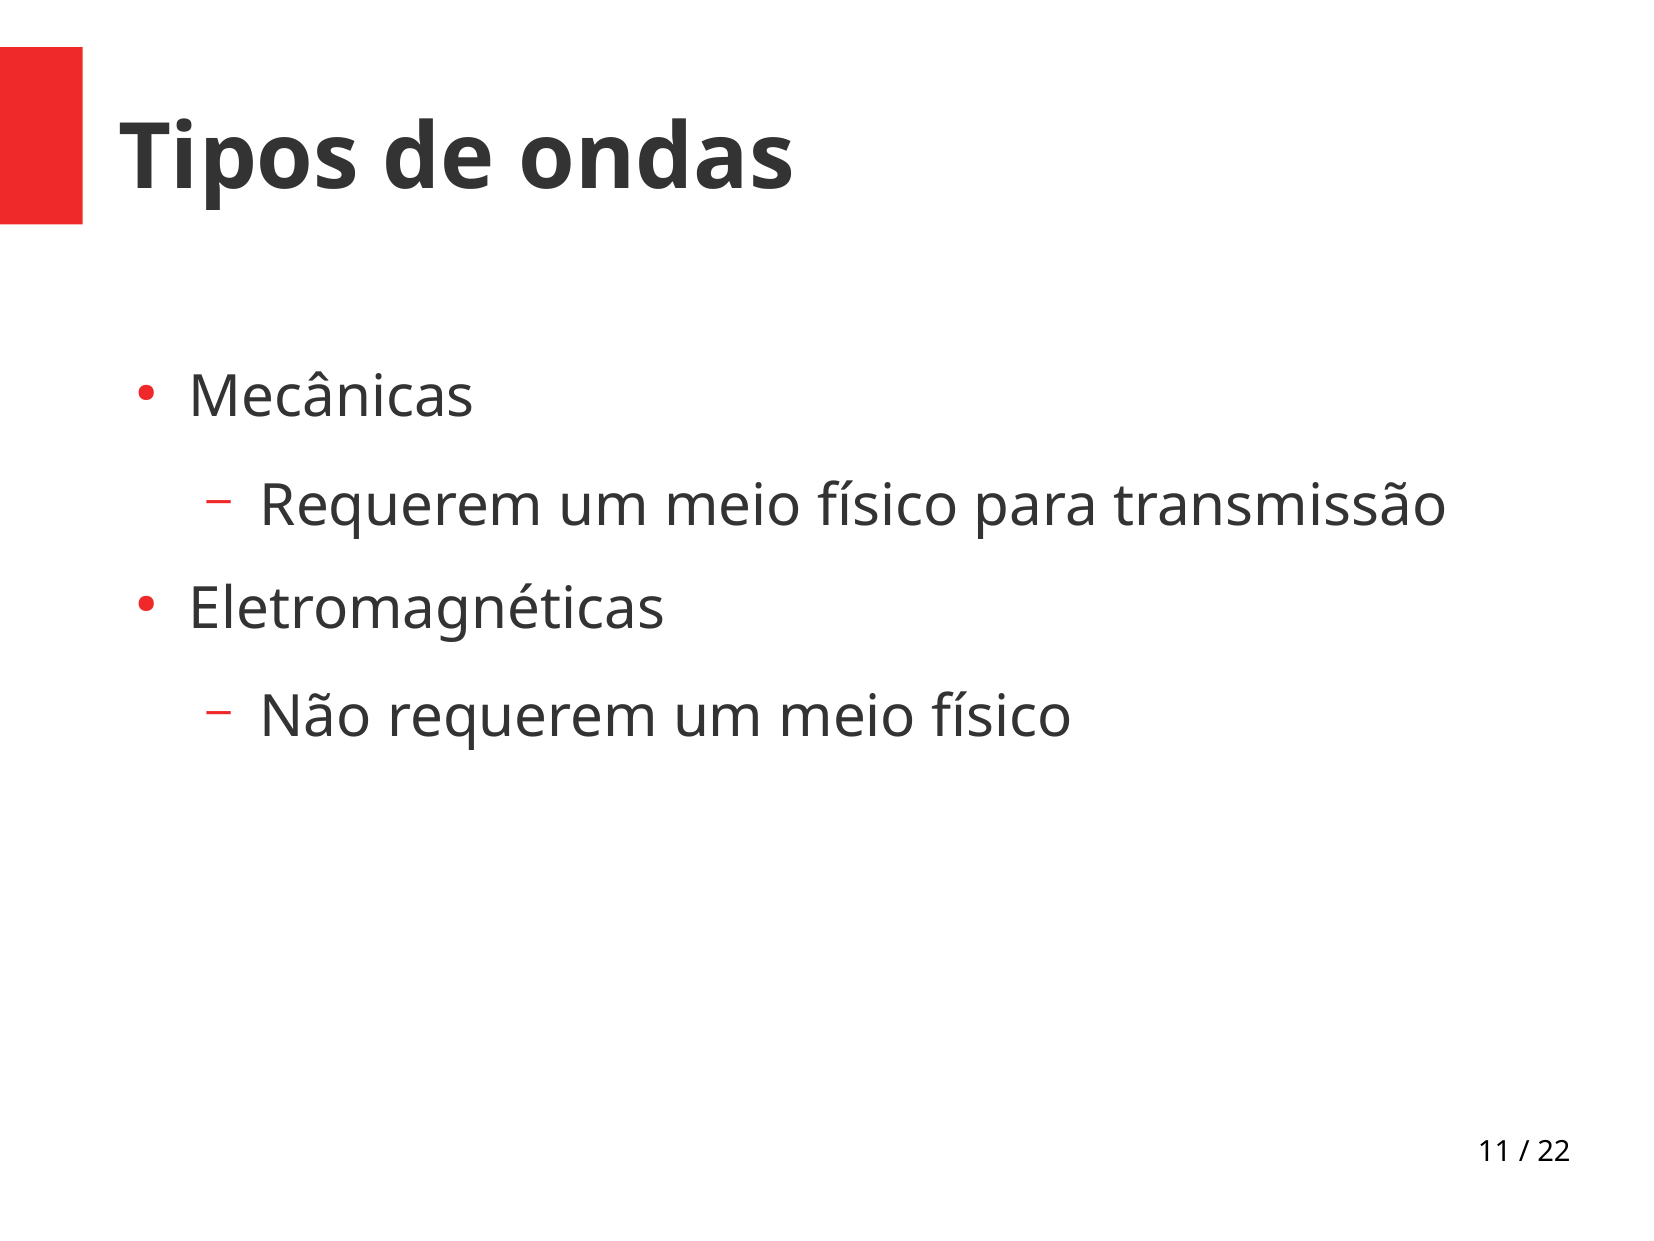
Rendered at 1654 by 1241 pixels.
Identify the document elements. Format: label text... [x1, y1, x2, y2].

list Mecânicas Requerem um meio físico para transmissão Eletromagnéticas Não requerem um meio físico [118, 354, 1536, 1074]
title Tipos de ondas [118, 49, 1571, 257]
